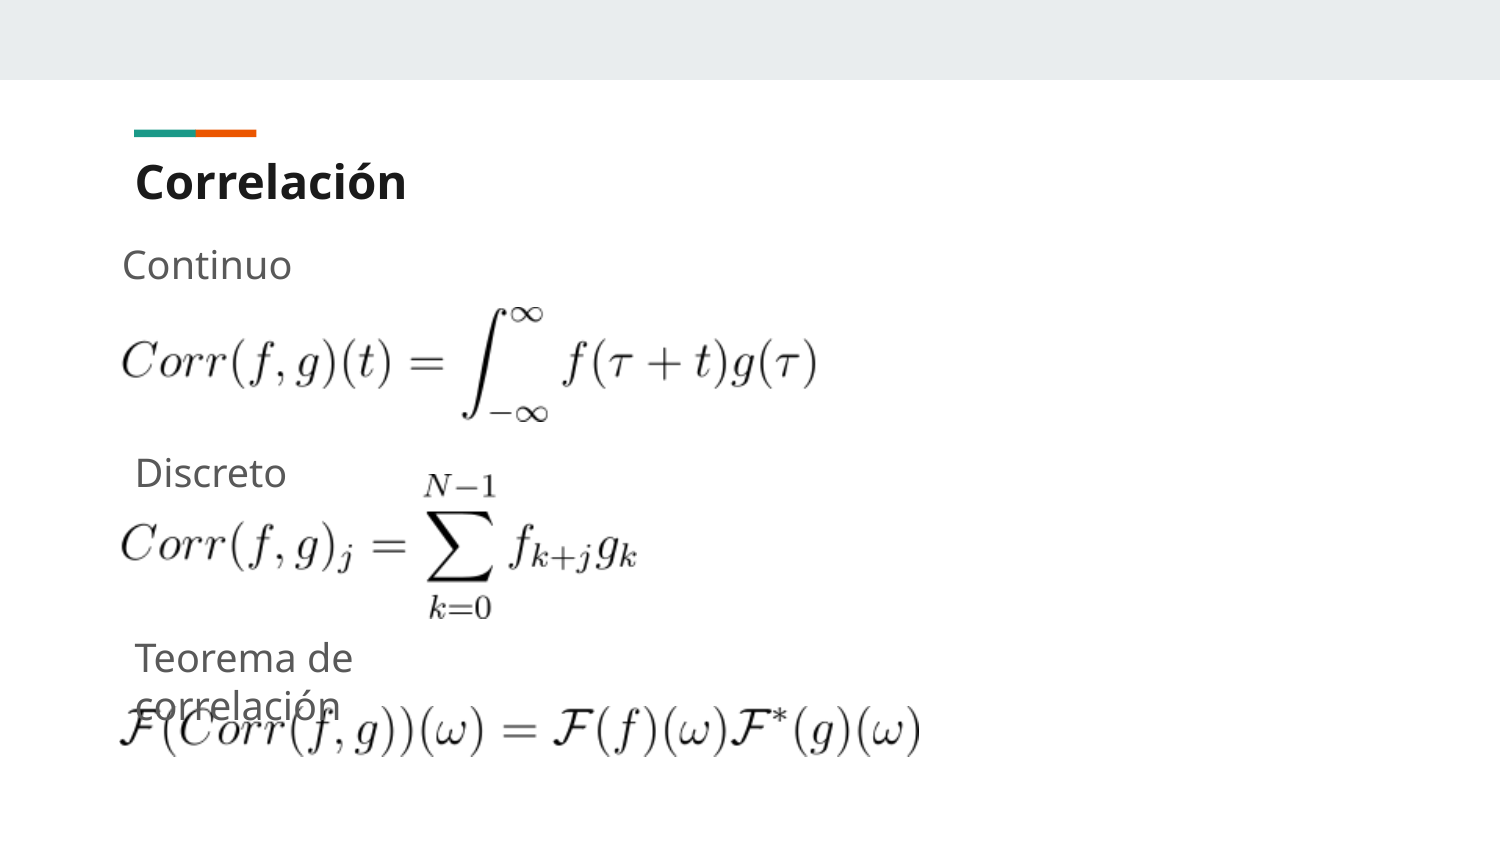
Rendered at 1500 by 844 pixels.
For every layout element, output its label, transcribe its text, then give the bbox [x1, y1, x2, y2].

text_box Teorema de correlación [119, 618, 583, 684]
picture [119, 706, 919, 757]
text_box Discreto [141, 462, 157, 474]
text_box Continuo [106, 224, 451, 291]
title Correlación [119, 137, 1381, 225]
picture [246, 710, 257, 718]
picture [119, 474, 637, 619]
picture [119, 307, 817, 422]
picture [159, 706, 171, 717]
text_box Discreto [119, 432, 464, 474]
picture [299, 706, 311, 717]
